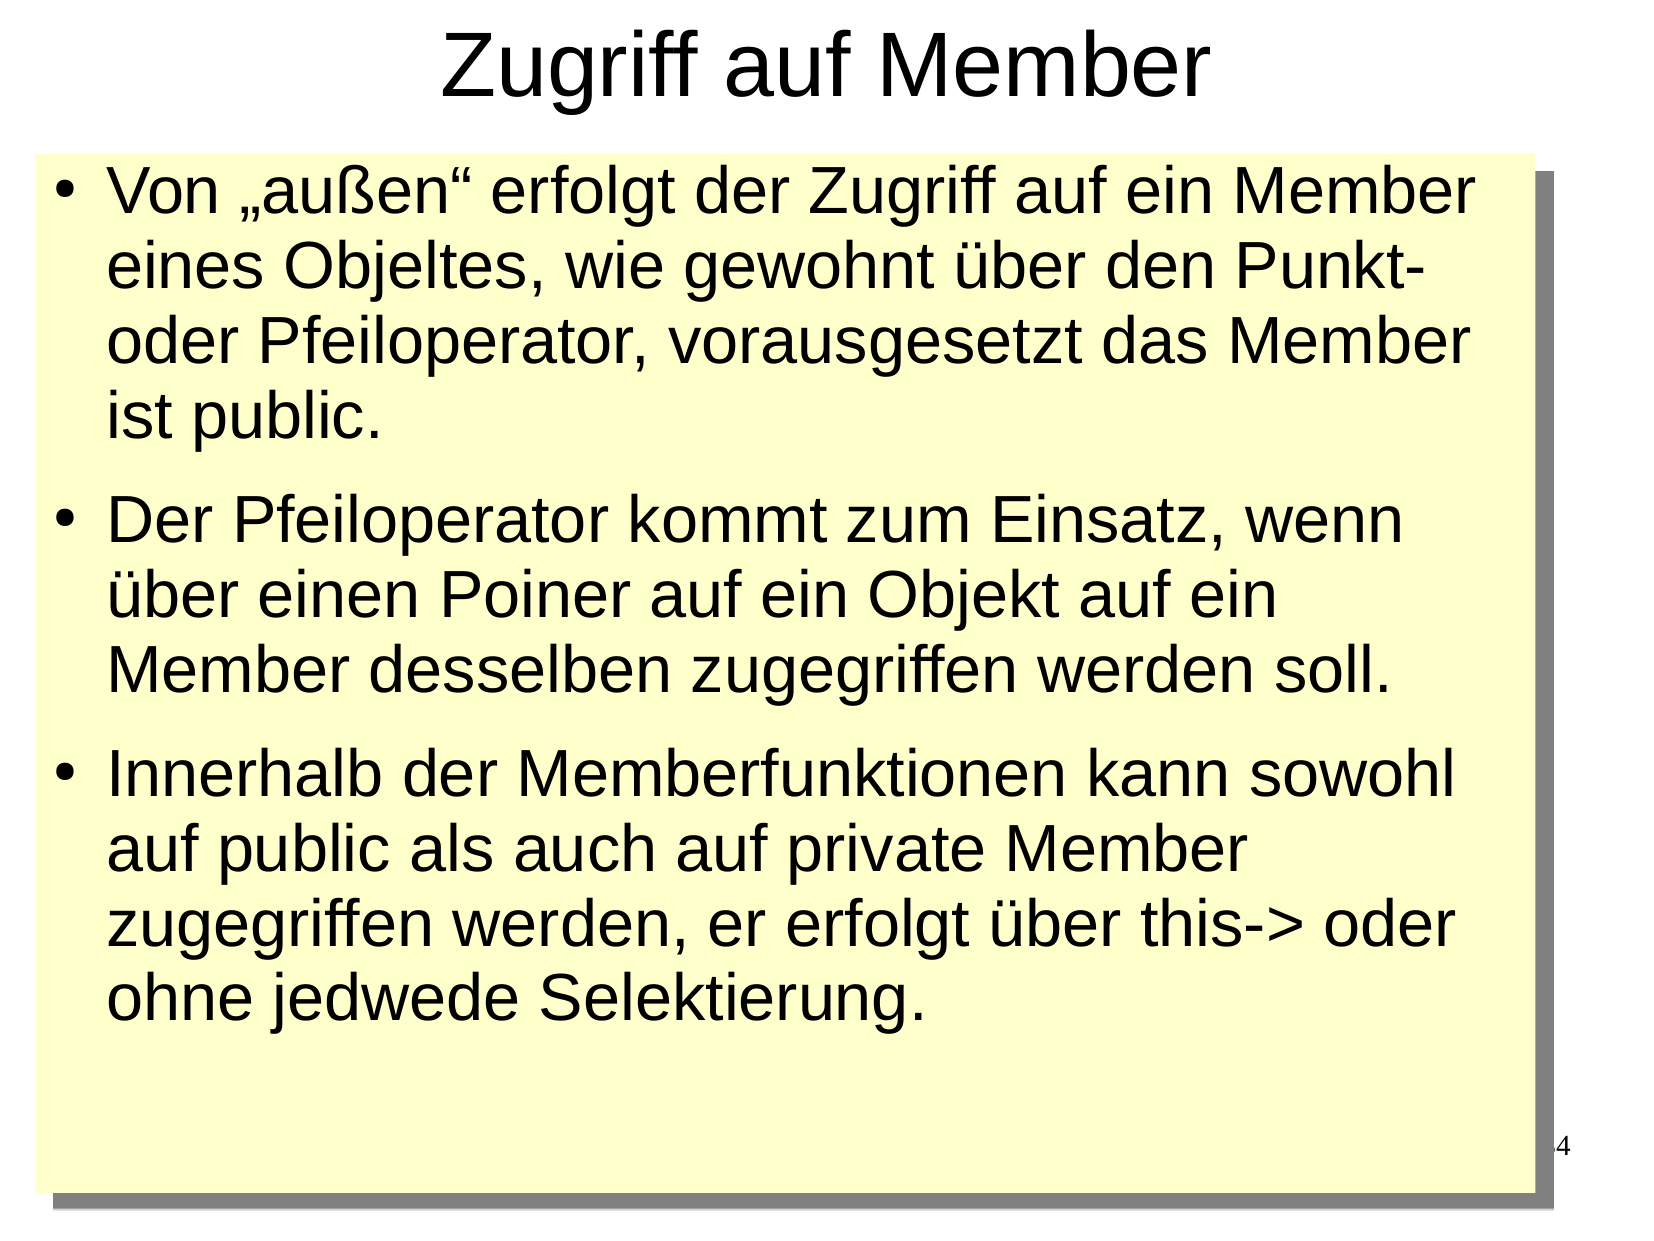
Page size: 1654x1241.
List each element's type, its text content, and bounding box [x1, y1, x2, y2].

list Von „außen“ erfolgt der Zugriff auf ein Member eines Objeltes, wie gewohnt über den Punkt- oder Pfeiloperator, vorausgesetzt das Member ist public. Der Pfeiloperator kommt zum Einsatz, wenn über einen Poiner auf ein Objekt auf ein Member desselben zugegriffen werden soll. Innerhalb der Memberfunktionen kann sowohl auf public als auch auf private Member zugegriffen werden, er erfolgt über this-> oder ohne jedwede Selektierung. [35, 153, 1536, 1193]
title Zugriff auf Member [82, 0, 1571, 168]
